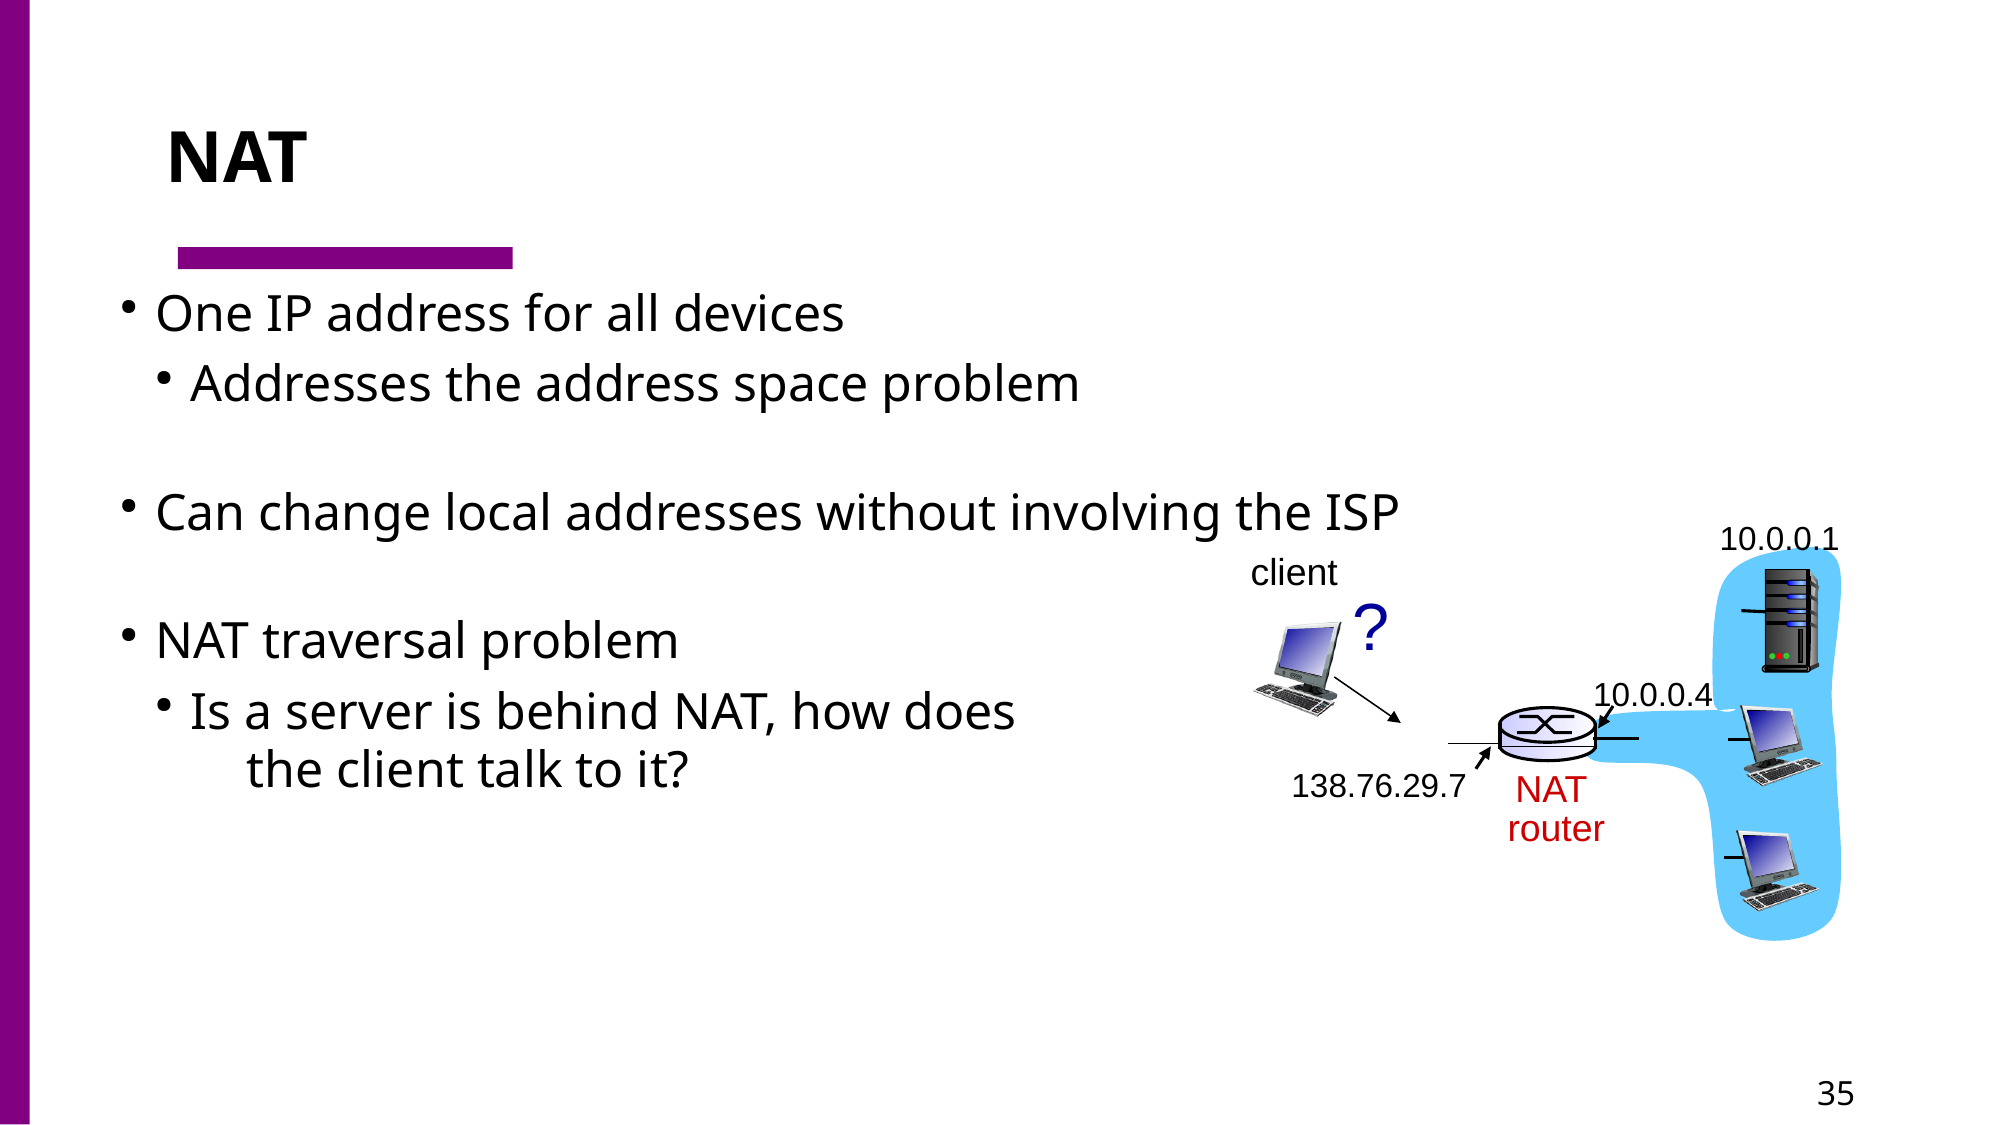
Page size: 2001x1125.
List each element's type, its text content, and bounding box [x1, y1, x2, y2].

text_box 10.0.0.4 [1578, 665, 1729, 721]
text_box [1746, 709, 1799, 752]
text_box NAT [151, 0, 1849, 212]
text_box 138.76.29.7 [1276, 756, 1483, 813]
text_box [1499, 565, 1842, 941]
picture [1733, 826, 1839, 919]
text_box ? [1337, 576, 1405, 672]
picture [1231, 617, 1344, 724]
text_box One IP address for all devices Addresses the address space problem Can change local addresses without involving the ISP NAT traversal problem Is a server is behind NAT, how does the client talk to it? [105, 277, 1786, 822]
text_box 10.0.0.1 [1704, 509, 1855, 565]
text_box [1279, 627, 1334, 677]
text_box [1742, 835, 1795, 878]
text_box NAT router [1492, 764, 1621, 857]
text_box client [1235, 540, 1353, 601]
picture [1737, 701, 1843, 793]
